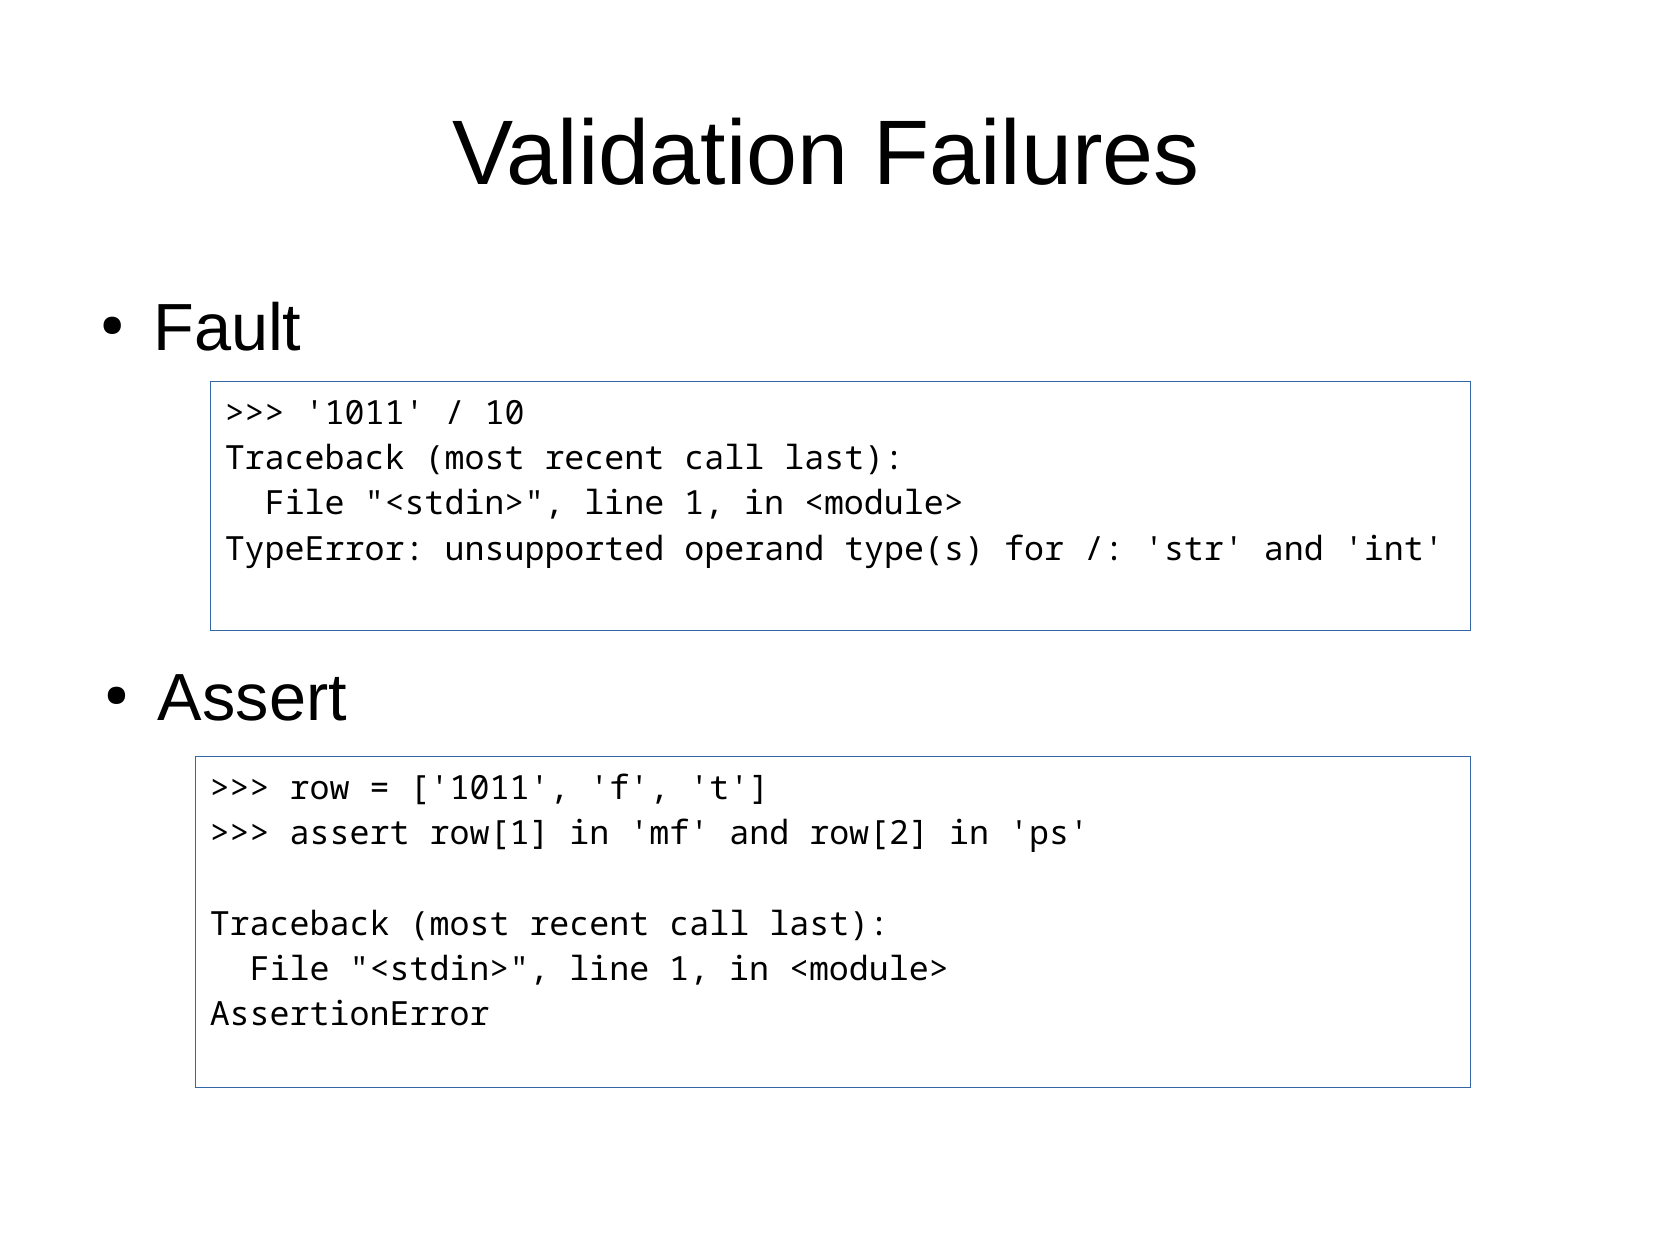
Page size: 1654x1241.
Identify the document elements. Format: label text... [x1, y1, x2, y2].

text_box >>> '1011' / 10 Traceback (most recent call last): File "<stdin>", line 1, in <module> TypeError: unsupported operand type(s) for /: 'str' and 'int' [210, 381, 1471, 631]
title Validation Failures [82, 49, 1571, 257]
list Assert [86, 660, 1576, 760]
list Fault [82, 290, 1571, 391]
text_box >>> row = ['1011', 'f', 't'] >>> assert row[1] in 'mf' and row[2] in 'ps' Traceback (most recent call last): File "<stdin>", line 1, in <module> AssertionError [195, 756, 1471, 1044]
